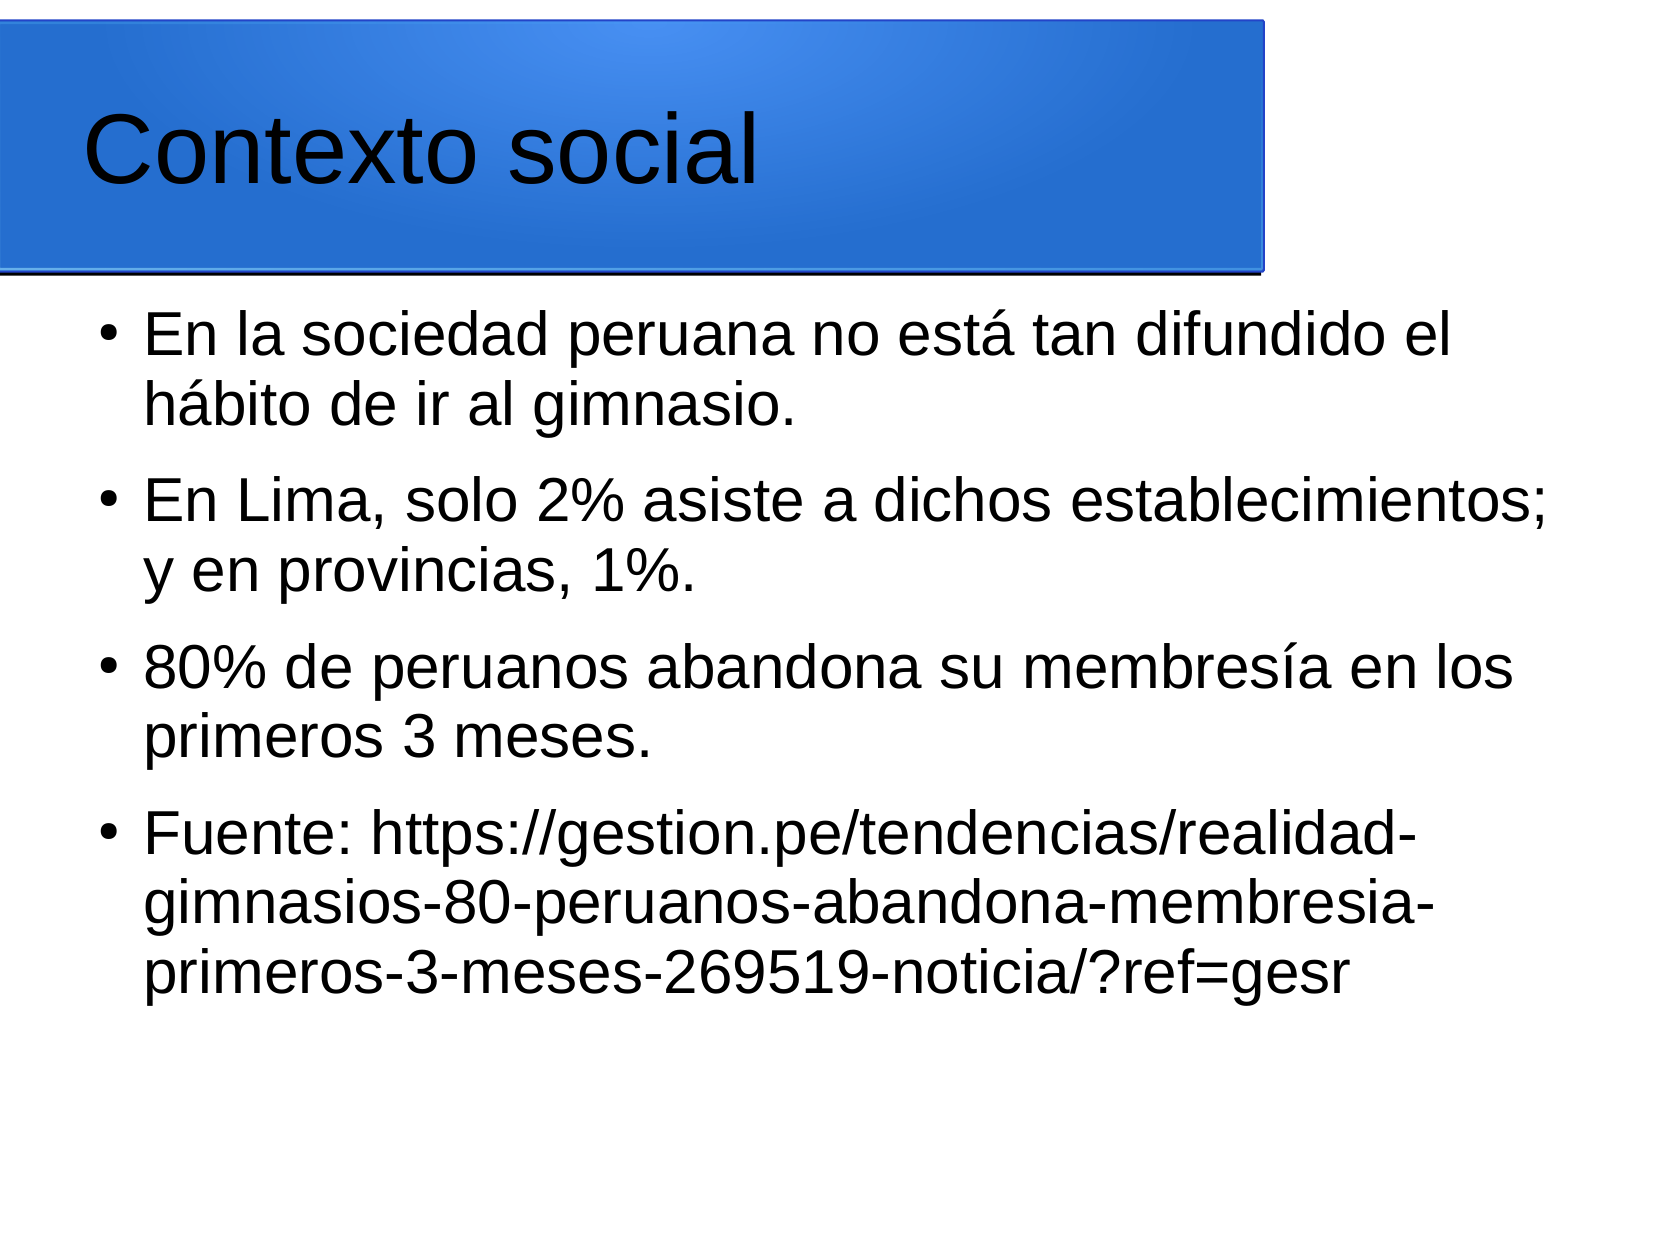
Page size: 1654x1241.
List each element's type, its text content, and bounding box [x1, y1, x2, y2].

title Contexto social [82, 47, 1235, 252]
list En la sociedad peruana no está tan difundido el hábito de ir al gimnasio. En Lima, solo 2% asiste a dichos establecimientos; y en provincias, 1%. 80% de peruanos abandona su membresía en los primeros 3 meses. Fuente: https://gestion.pe/tendencias/realidad-gimnasios-80-peruanos-abandona-membresia-primeros-3-meses-269519-noticia/?ref=gesr [82, 299, 1571, 1019]
